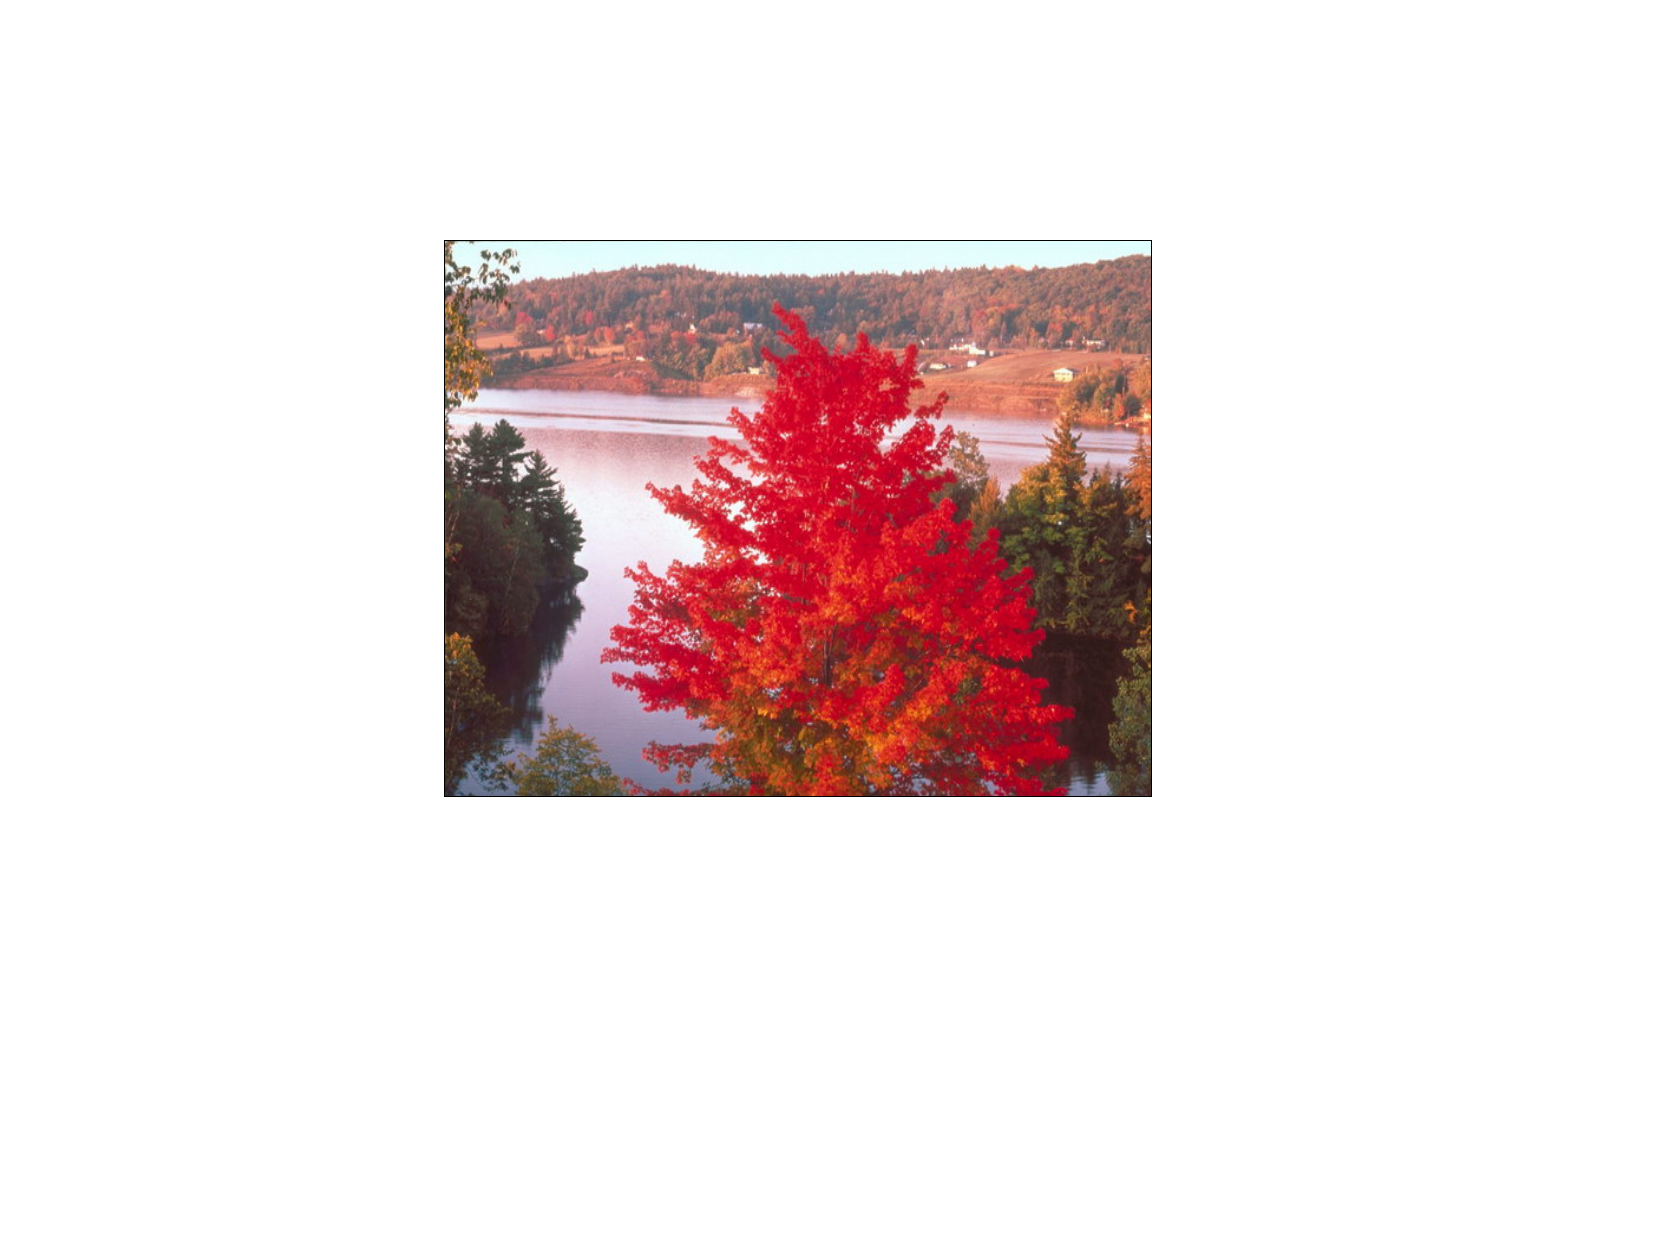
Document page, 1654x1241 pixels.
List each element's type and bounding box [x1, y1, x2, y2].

picture [444, 240, 1152, 797]
